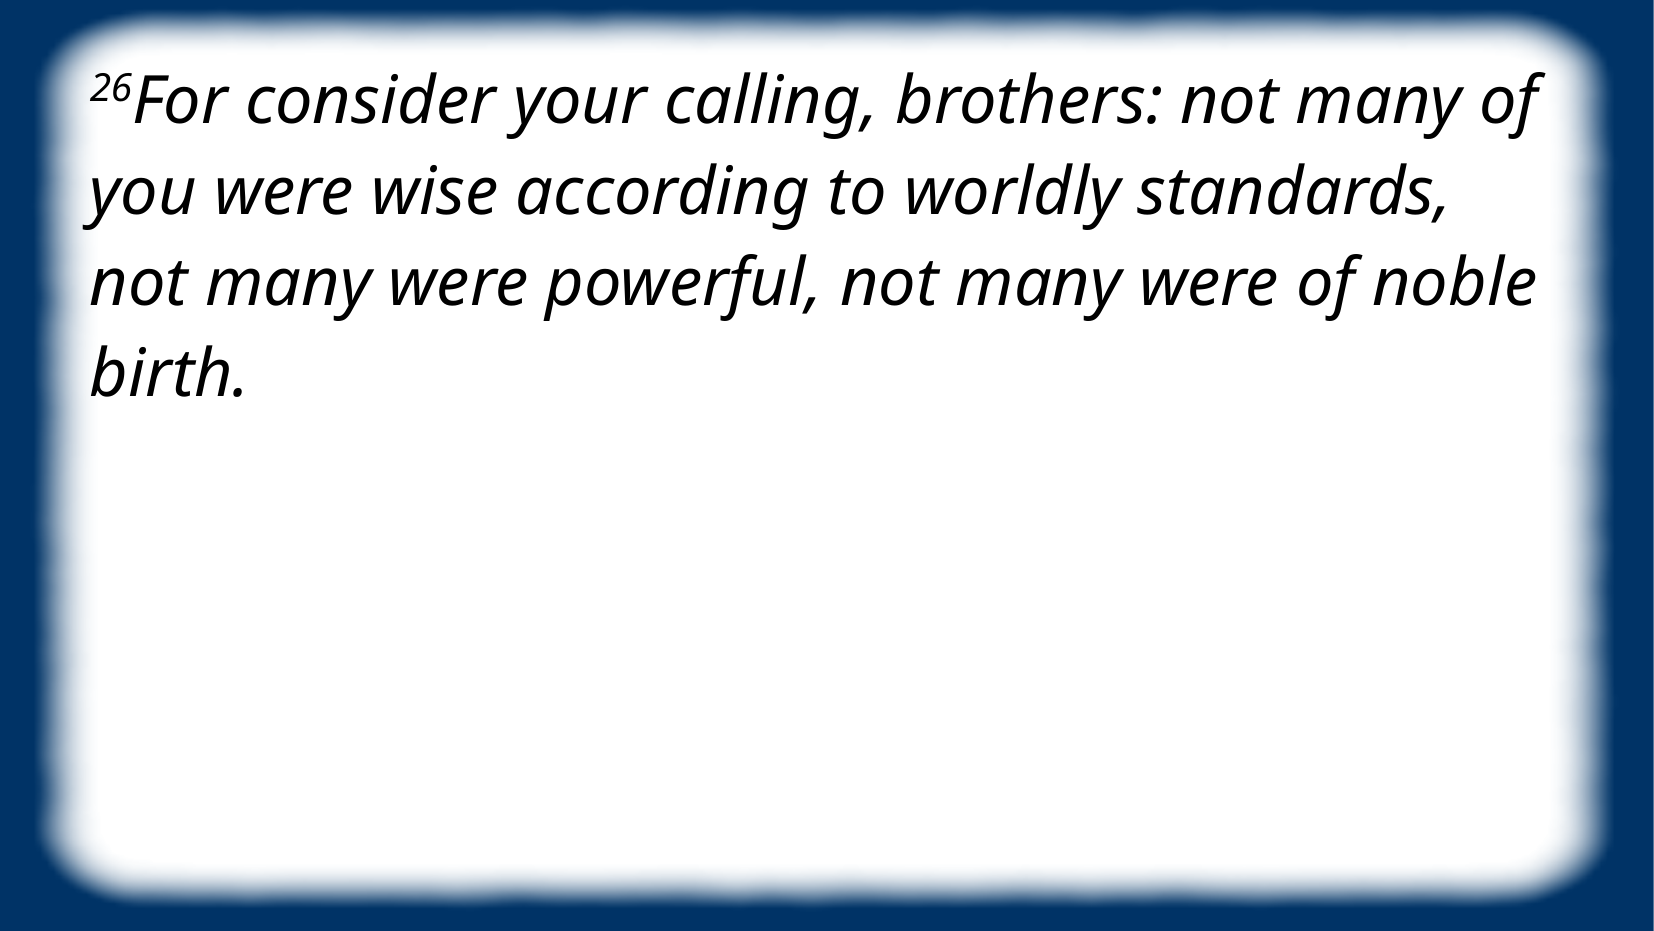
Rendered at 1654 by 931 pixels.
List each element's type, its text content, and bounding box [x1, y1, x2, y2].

picture [0, 0, 1654, 931]
text_box 26For consider your calling, brothers: not many of you were wise according to worldly standards, not many were powerful, not many were of noble birth. [75, 45, 1561, 415]
